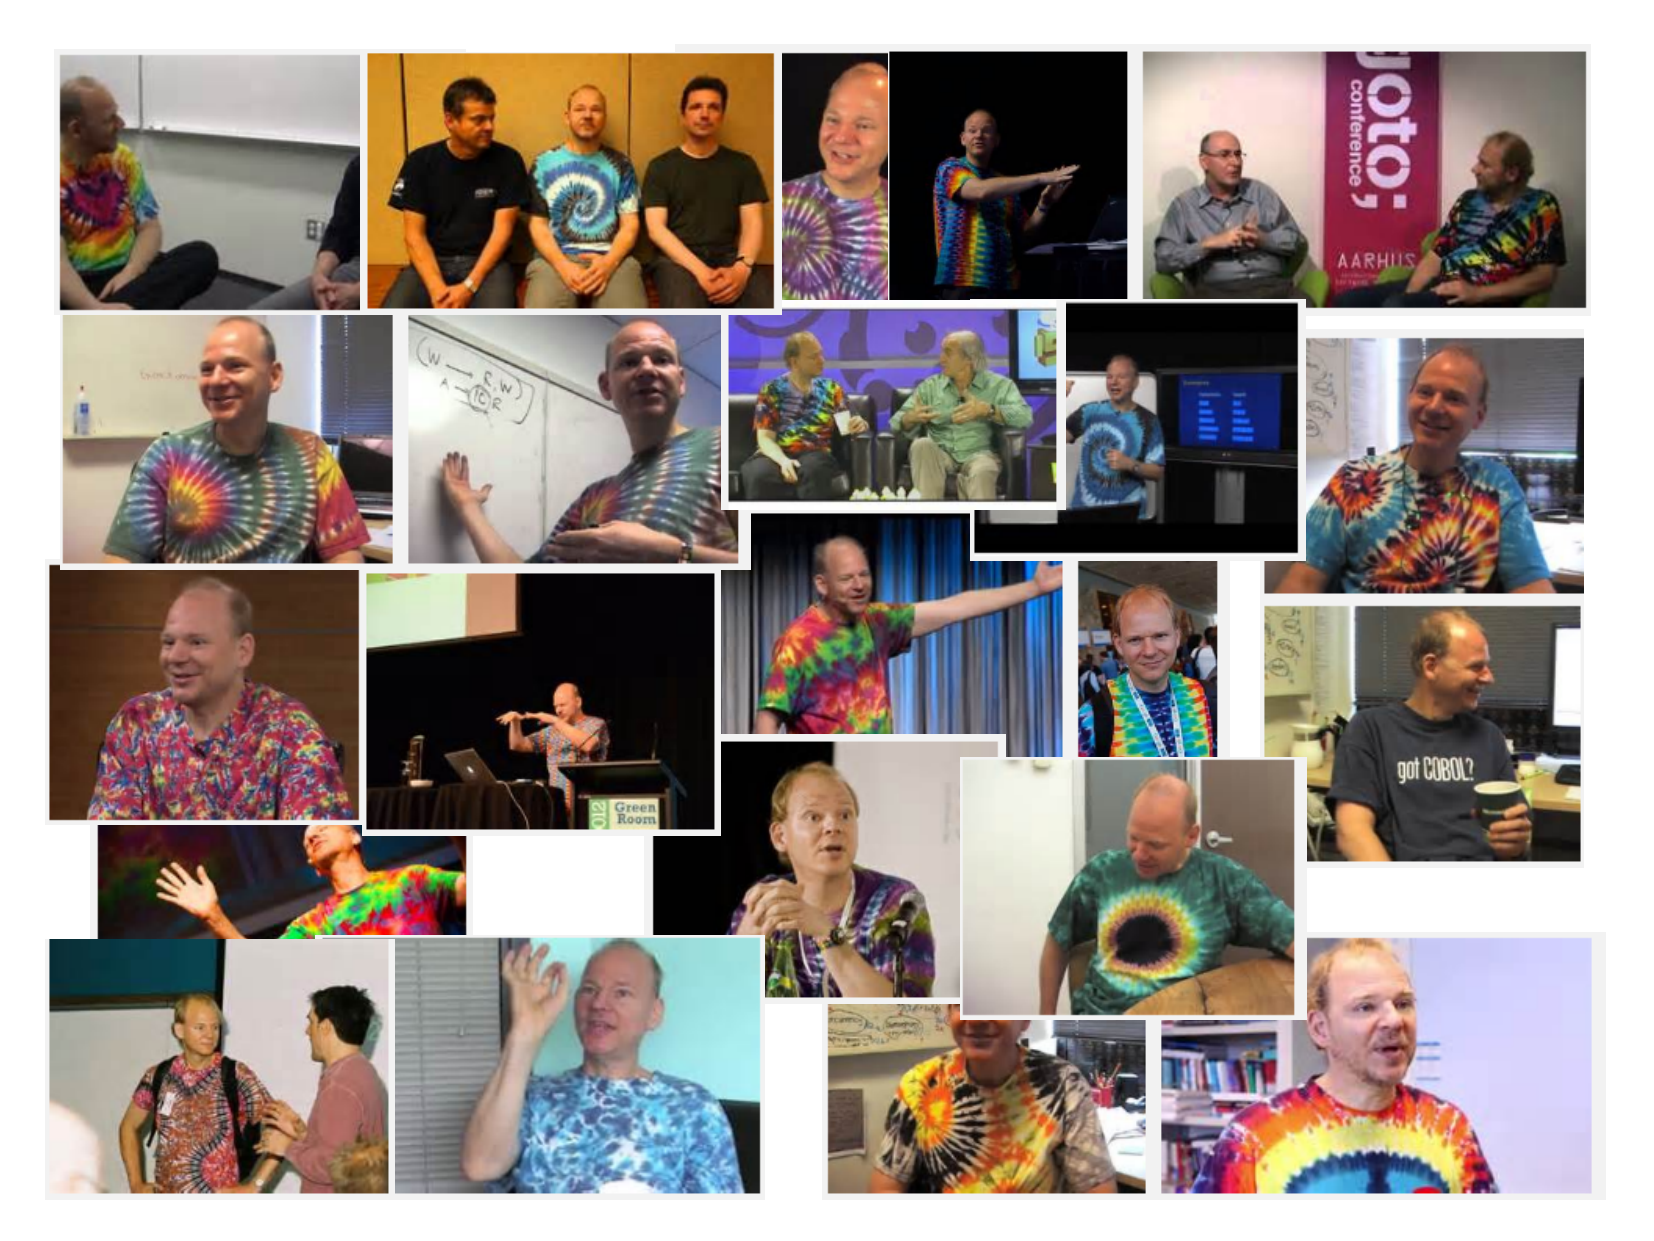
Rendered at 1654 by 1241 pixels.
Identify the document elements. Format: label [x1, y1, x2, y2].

picture [45, 44, 1606, 1201]
